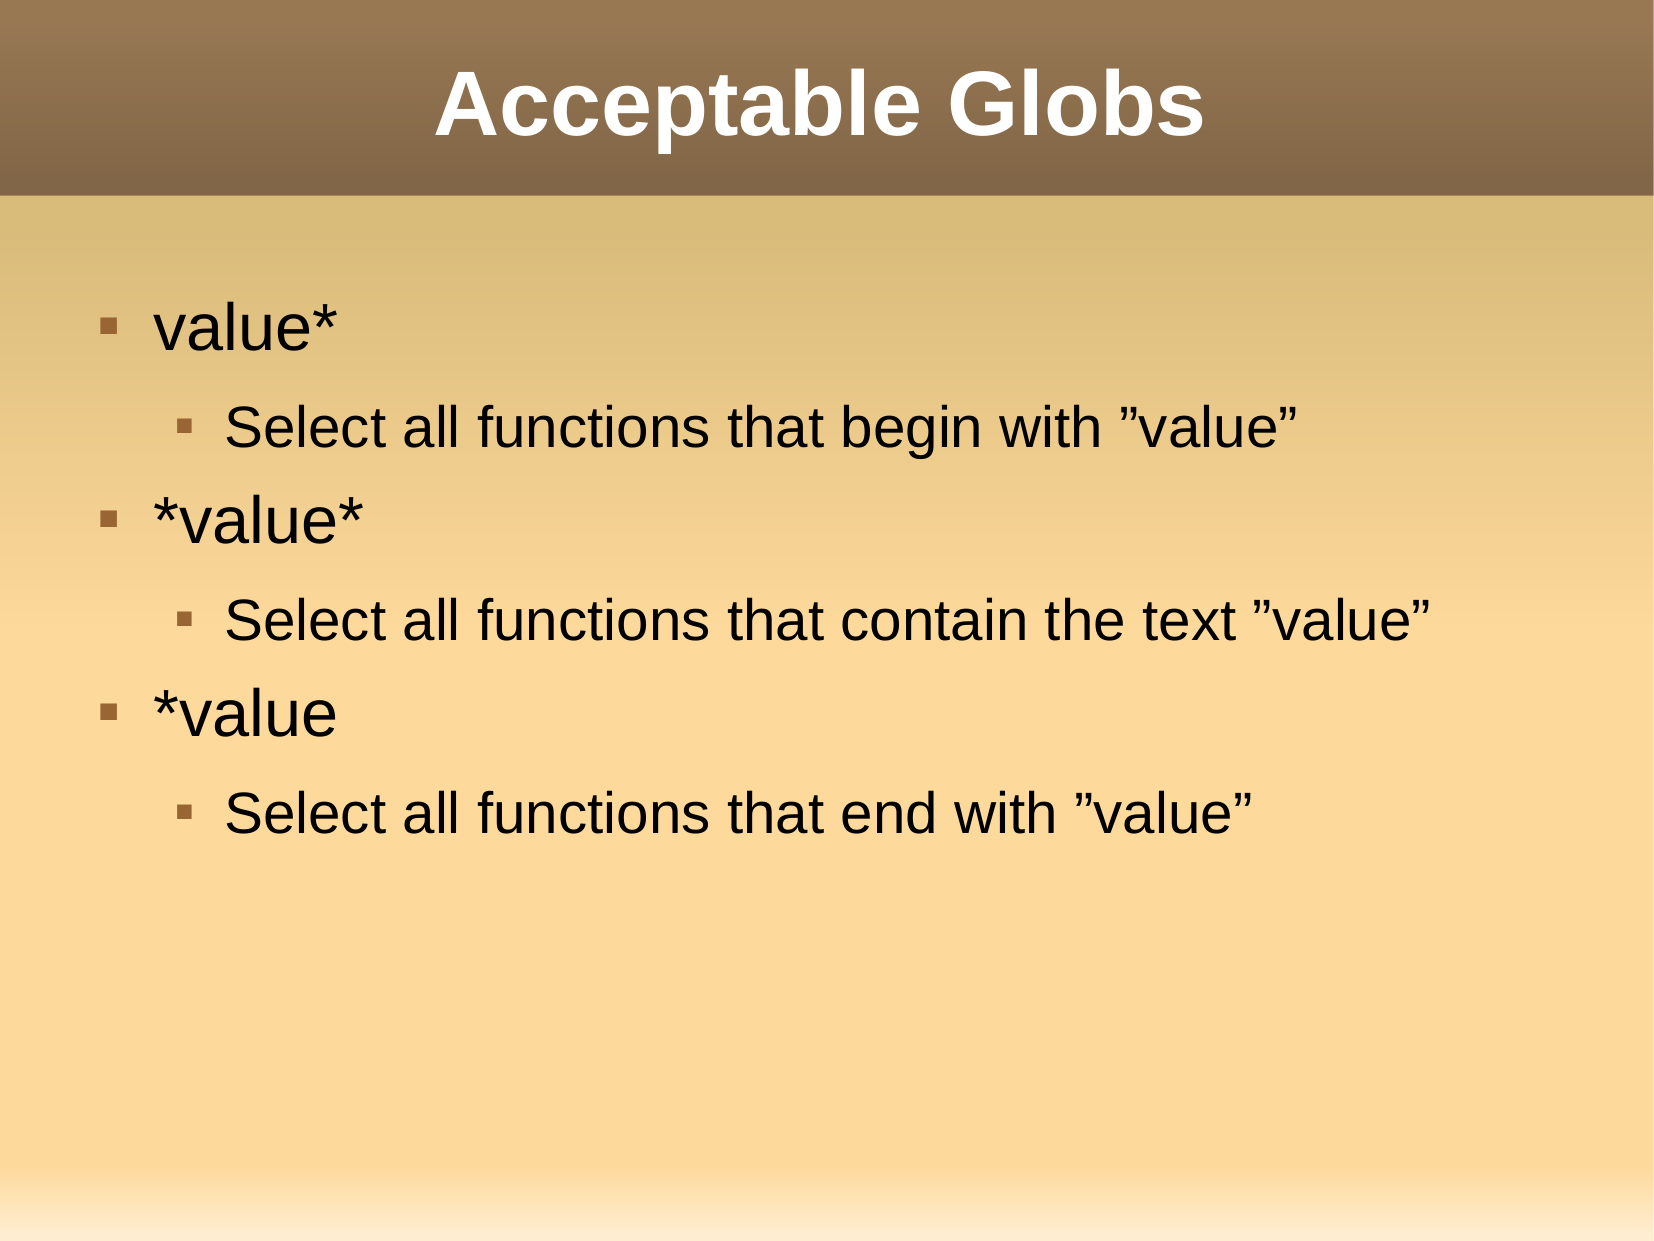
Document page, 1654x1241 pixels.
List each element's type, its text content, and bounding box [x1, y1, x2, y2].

list value* Select all functions that begin with ”value” *value* Select all functions that contain the text ”value” *value Select all functions that end with ”value” [82, 290, 1571, 1094]
title Acceptable Globs [76, 7, 1565, 200]
picture [0, 0, 1654, 1241]
